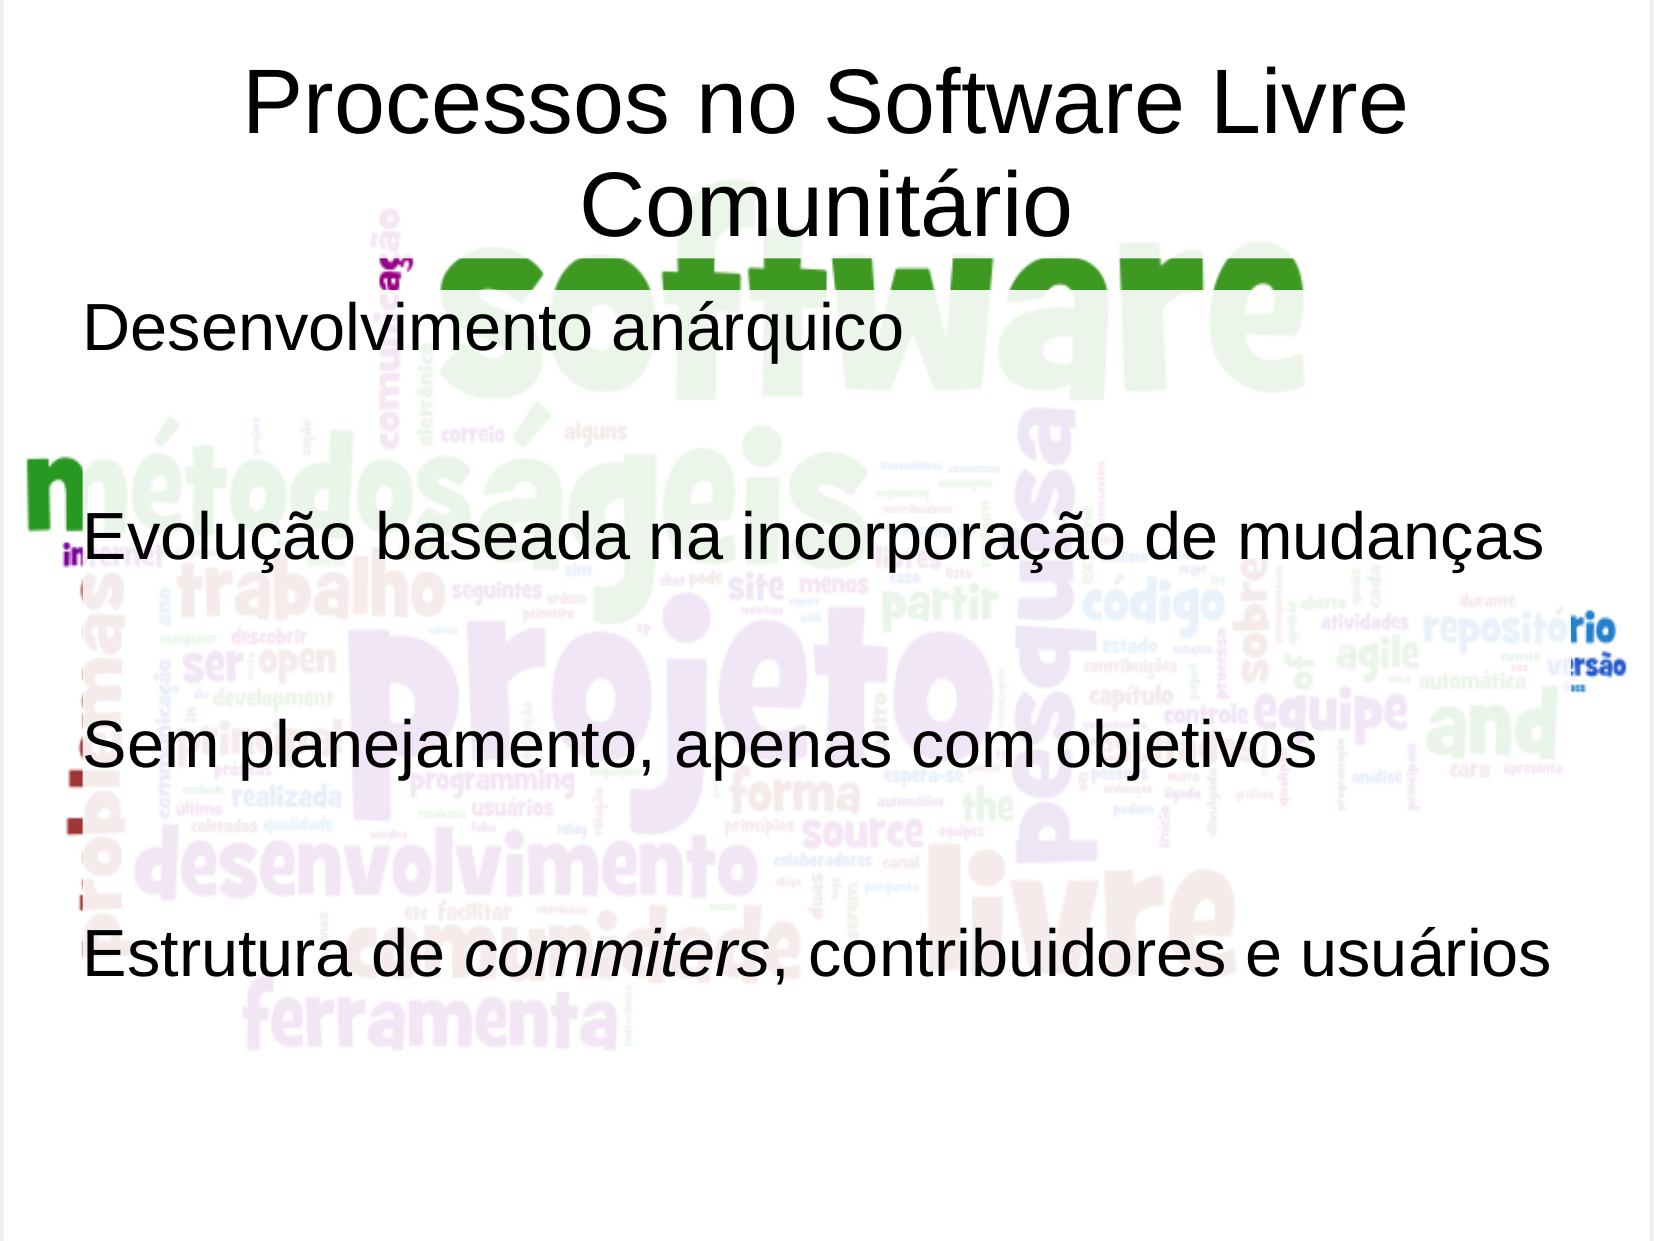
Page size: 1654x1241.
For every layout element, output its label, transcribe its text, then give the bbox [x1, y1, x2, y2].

title Processos no Software Livre Comunitário [82, 47, 1571, 259]
picture [0, 0, 1654, 1241]
list Desenvolvimento anárquico Evolução baseada na incorporação de mudanças Sem planejamento, apenas com objetivos Estrutura de commiters, contribuidores e usuários [82, 290, 1571, 1109]
